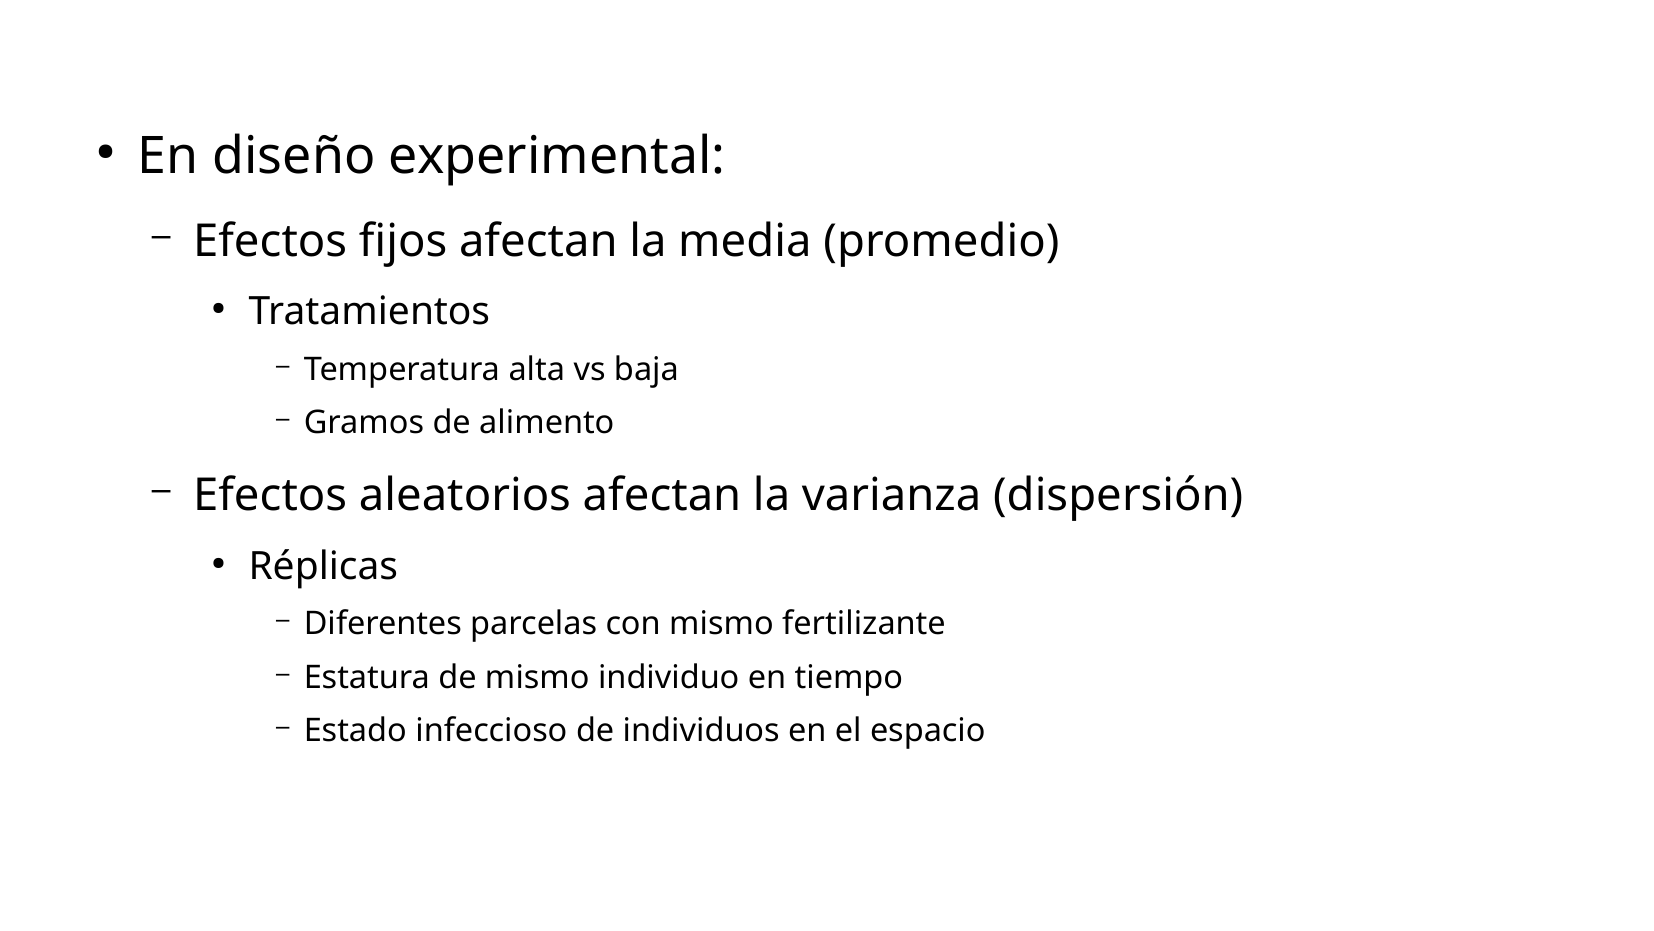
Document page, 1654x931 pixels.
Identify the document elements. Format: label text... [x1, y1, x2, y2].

list En diseño experimental: Efectos fijos afectan la media (promedio) Tratamientos Temperatura alta vs baja Gramos de alimento Efectos aleatorios afectan la varianza (dispersión) Réplicas Diferentes parcelas con mismo fertilizante Estatura de mismo individuo en tiempo Estado infeccioso de individuos en el espacio [82, 118, 1571, 758]
